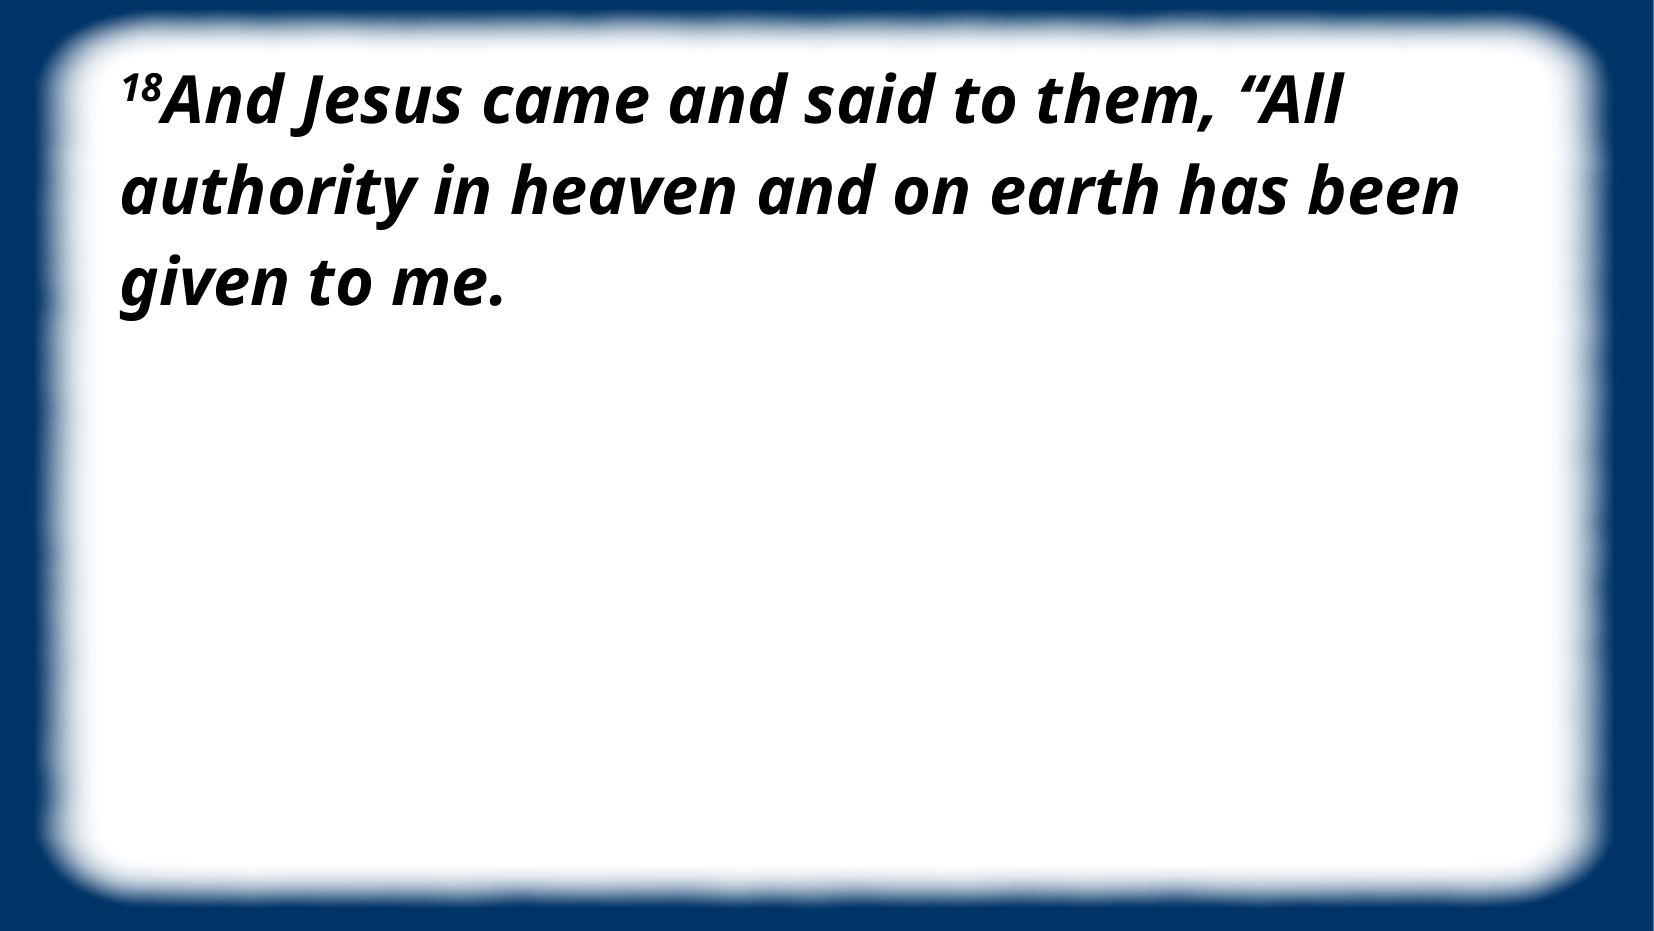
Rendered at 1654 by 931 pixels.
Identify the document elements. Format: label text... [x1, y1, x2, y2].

picture [0, 0, 1654, 931]
text_box 18And Jesus came and said to them, “All authority in heaven and on earth has been given to me. [105, 45, 1546, 327]
